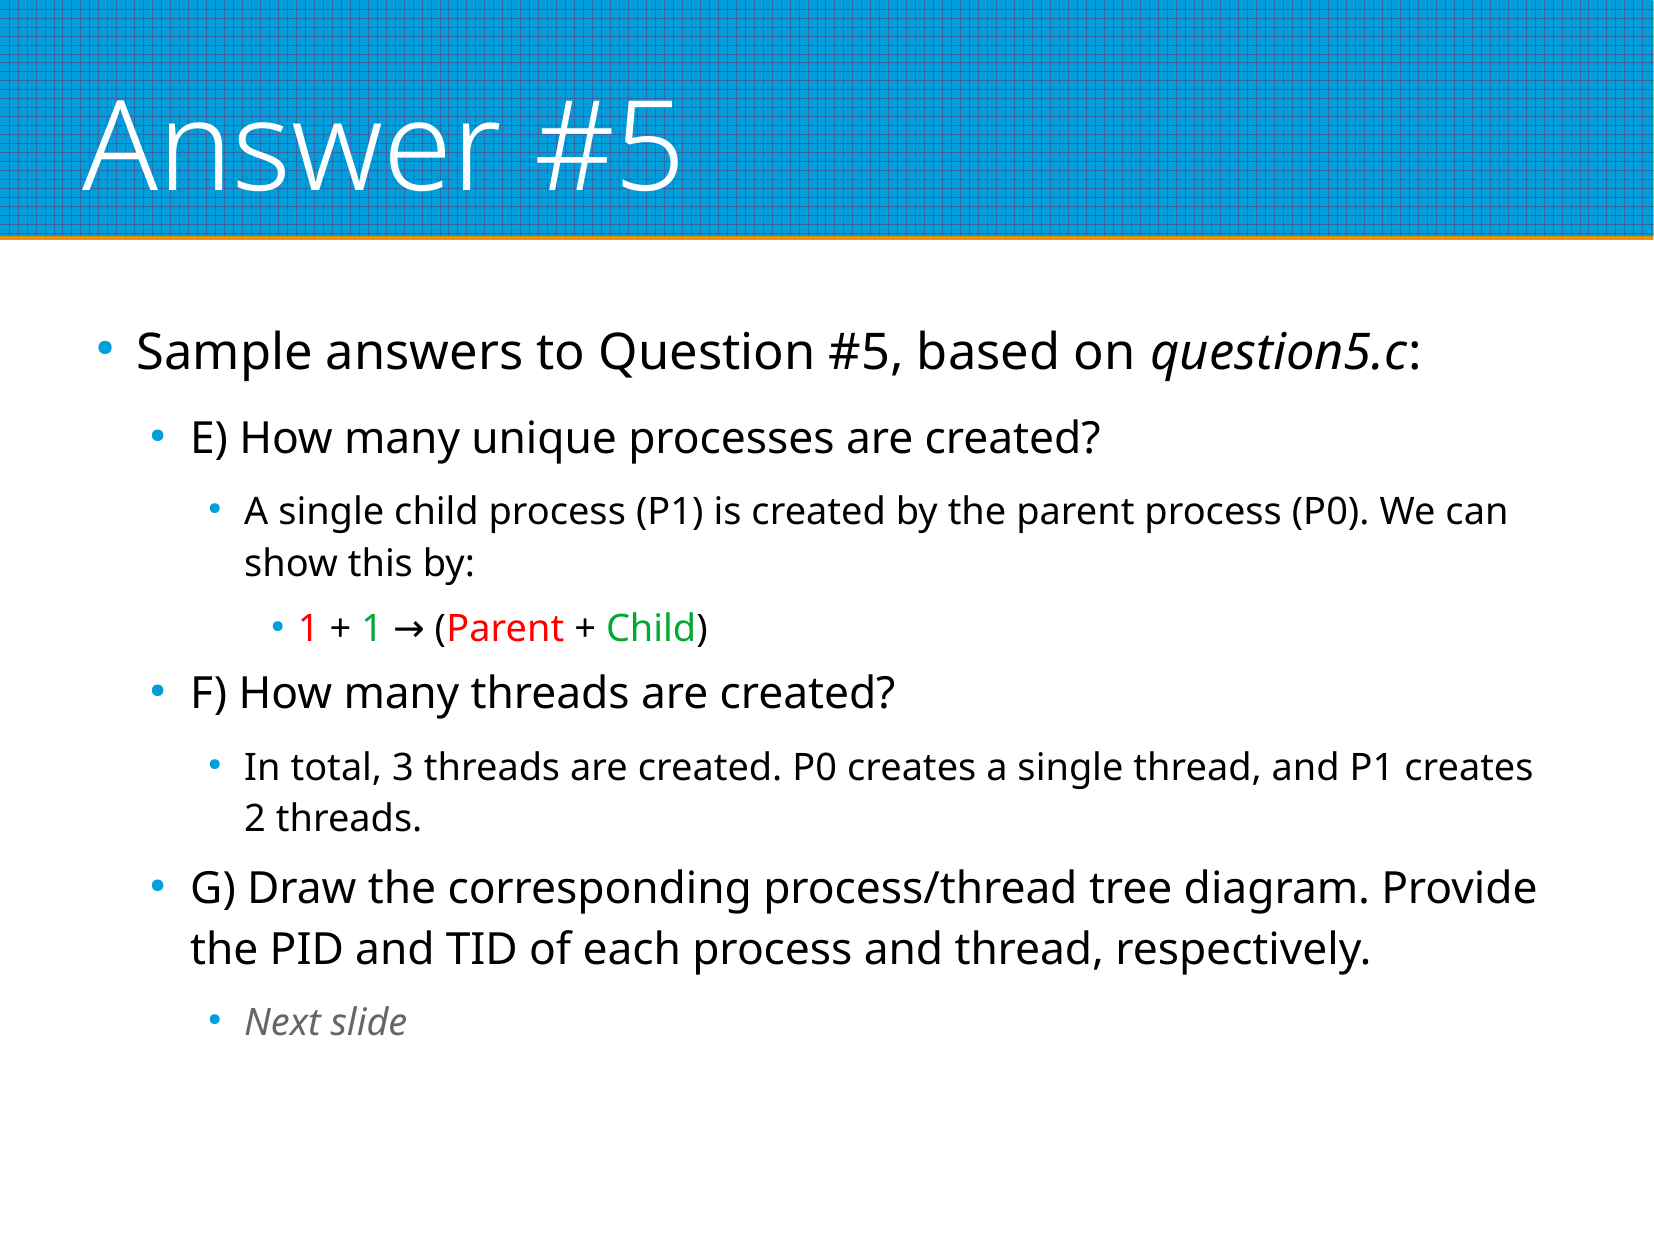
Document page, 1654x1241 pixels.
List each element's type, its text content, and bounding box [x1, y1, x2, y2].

title Answer #5 [82, 19, 1571, 227]
list Sample answers to Question #5, based on question5.c: E) How many unique processes are created? A single child process (P1) is created by the parent process (P0). We can show this by: 1 + 1 → (Parent + Child) F) How many threads are created? In total, 3 threads are created. P0 creates a single thread, and P1 creates 2 threads. G) Draw the corresponding process/thread tree diagram. Provide the PID and TID of each process and thread, respectively. Next slide [82, 314, 1563, 1063]
